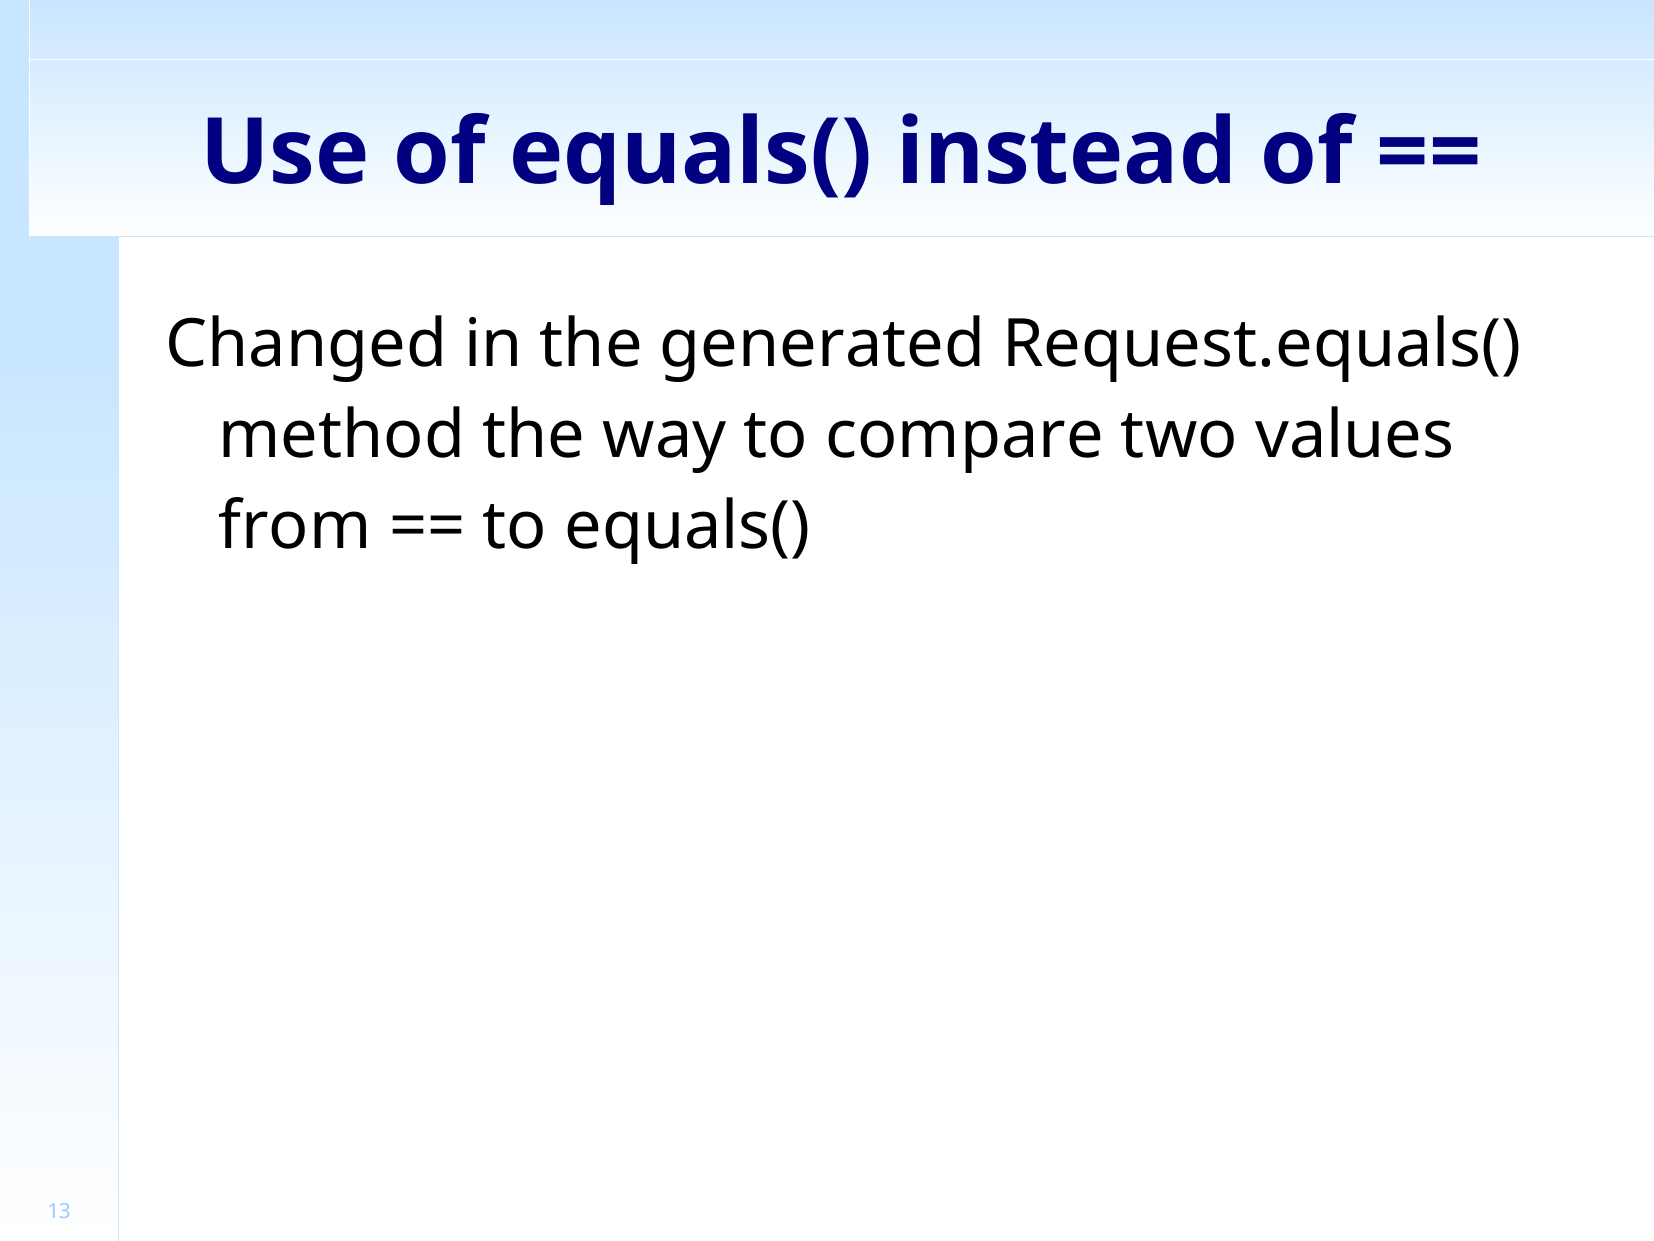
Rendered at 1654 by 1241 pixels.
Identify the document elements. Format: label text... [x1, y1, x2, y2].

title Use of equals() instead of == [29, 59, 1654, 237]
list Changed in the generated Request.equals() method the way to compare two values from == to equals() [147, 295, 1625, 1182]
